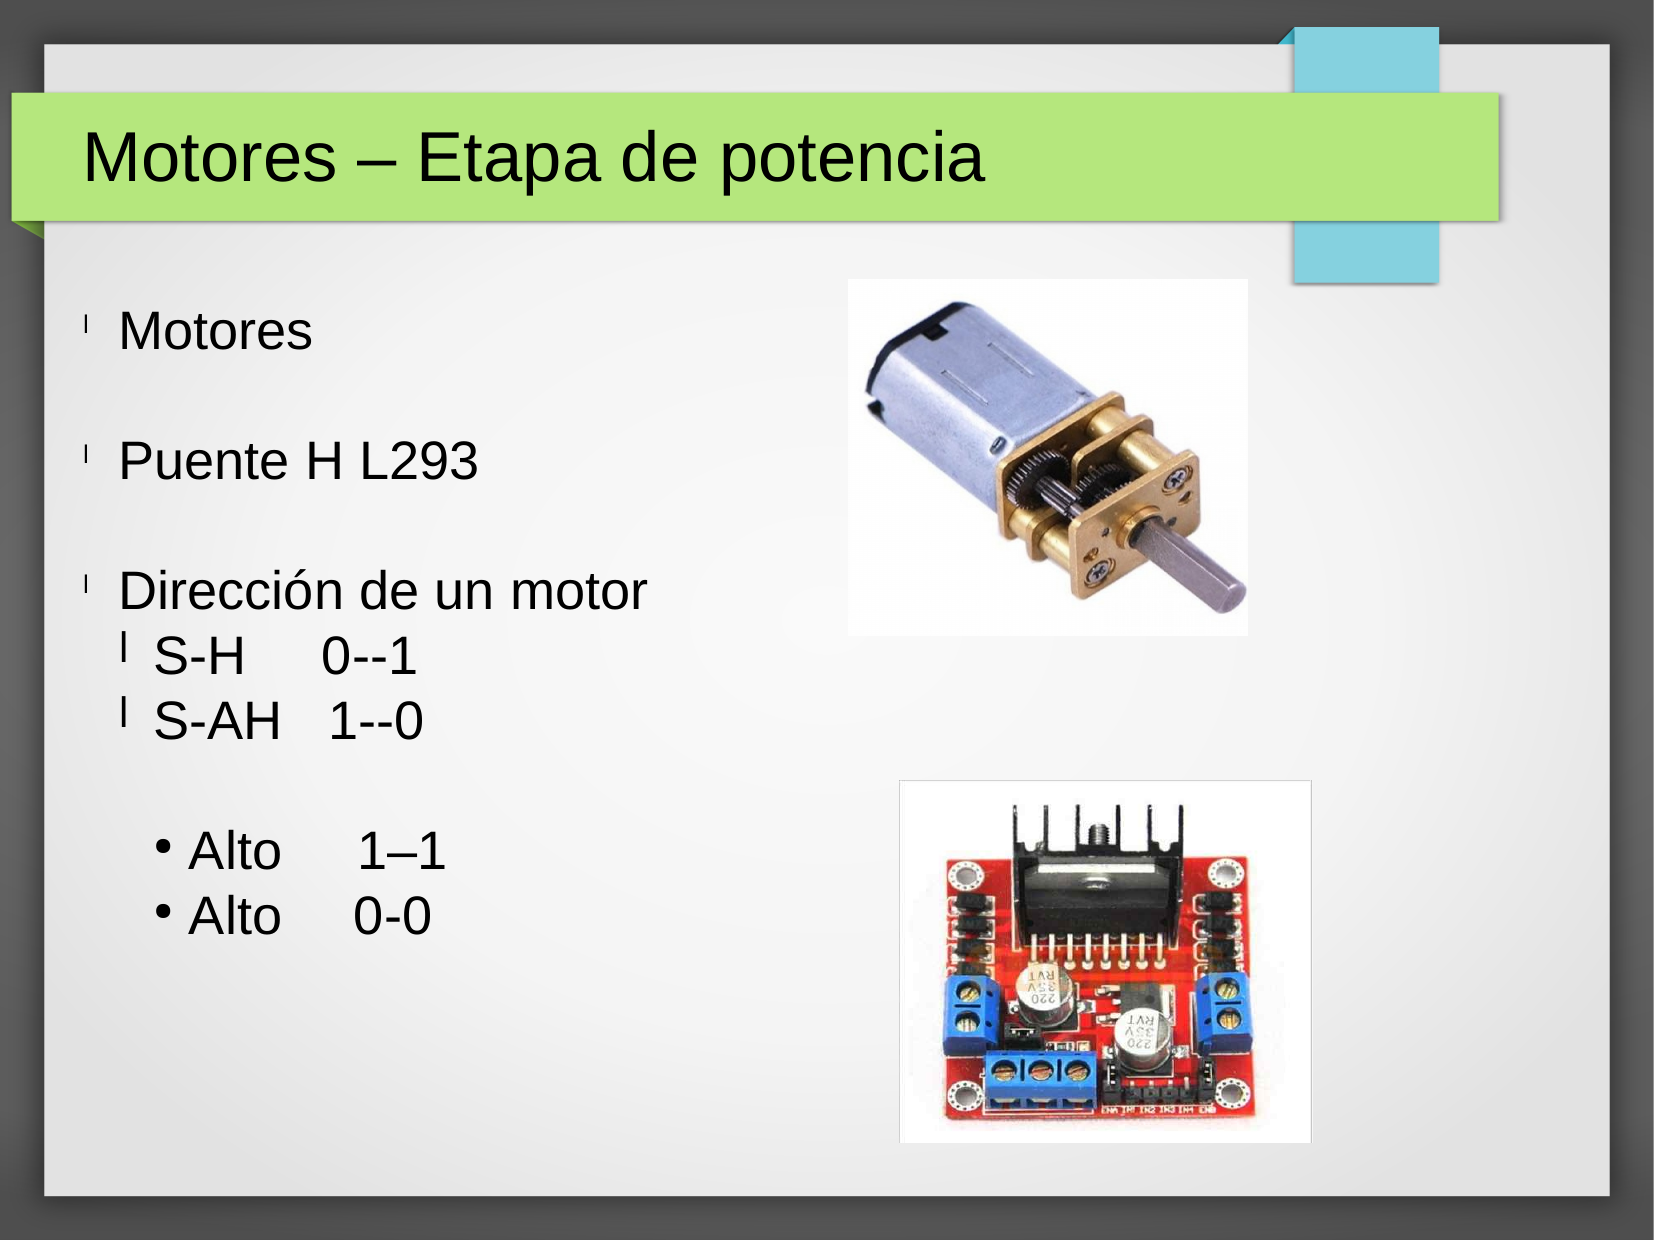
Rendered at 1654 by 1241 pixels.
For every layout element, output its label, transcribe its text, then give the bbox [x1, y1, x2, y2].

text_box Motores Puente H L293 Dirección de un motor S-H 0--1 S-AH 1--0 Alto 1–1 Alto 0-0 [82, 295, 1571, 1015]
picture [0, 0, 1654, 1240]
text_box Motores – Etapa de potencia [82, 94, 1264, 213]
